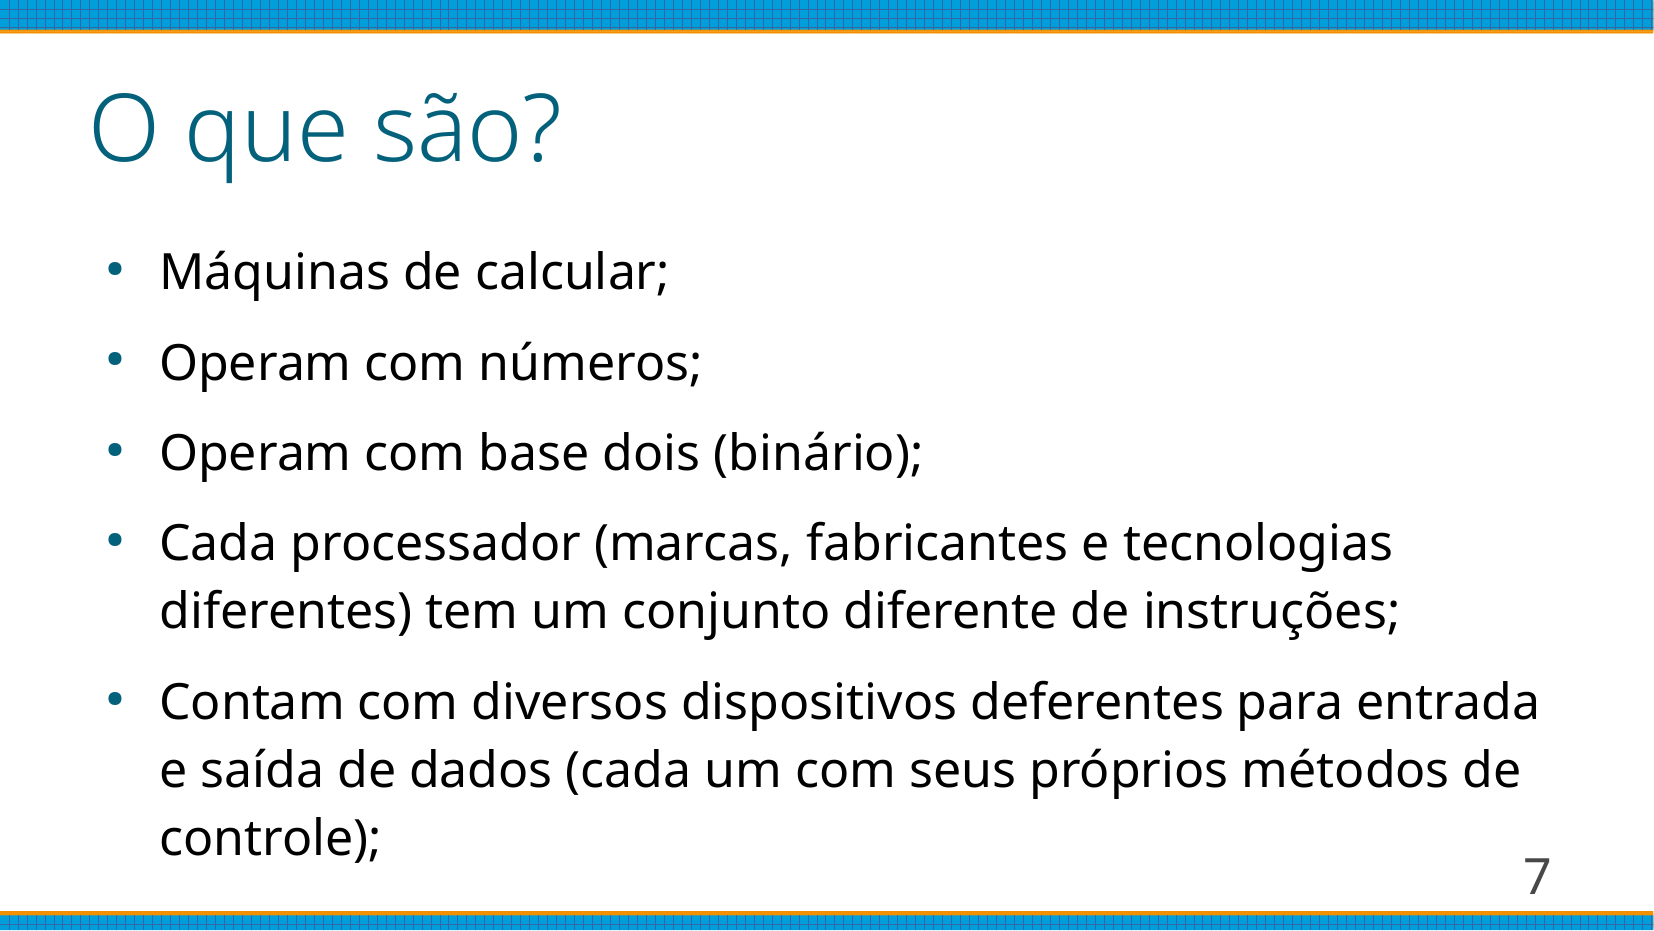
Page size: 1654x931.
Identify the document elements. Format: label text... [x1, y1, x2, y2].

list Máquinas de calcular; Operam com números; Operam com base dois (binário); Cada processador (marcas, fabricantes e tecnologias diferentes) tem um conjunto diferente de instruções; Contam com diversos dispositivos deferentes para entrada e saída de dados (cada um com seus próprios métodos de controle); [88, 236, 1565, 901]
title O que são? [88, 44, 1565, 207]
